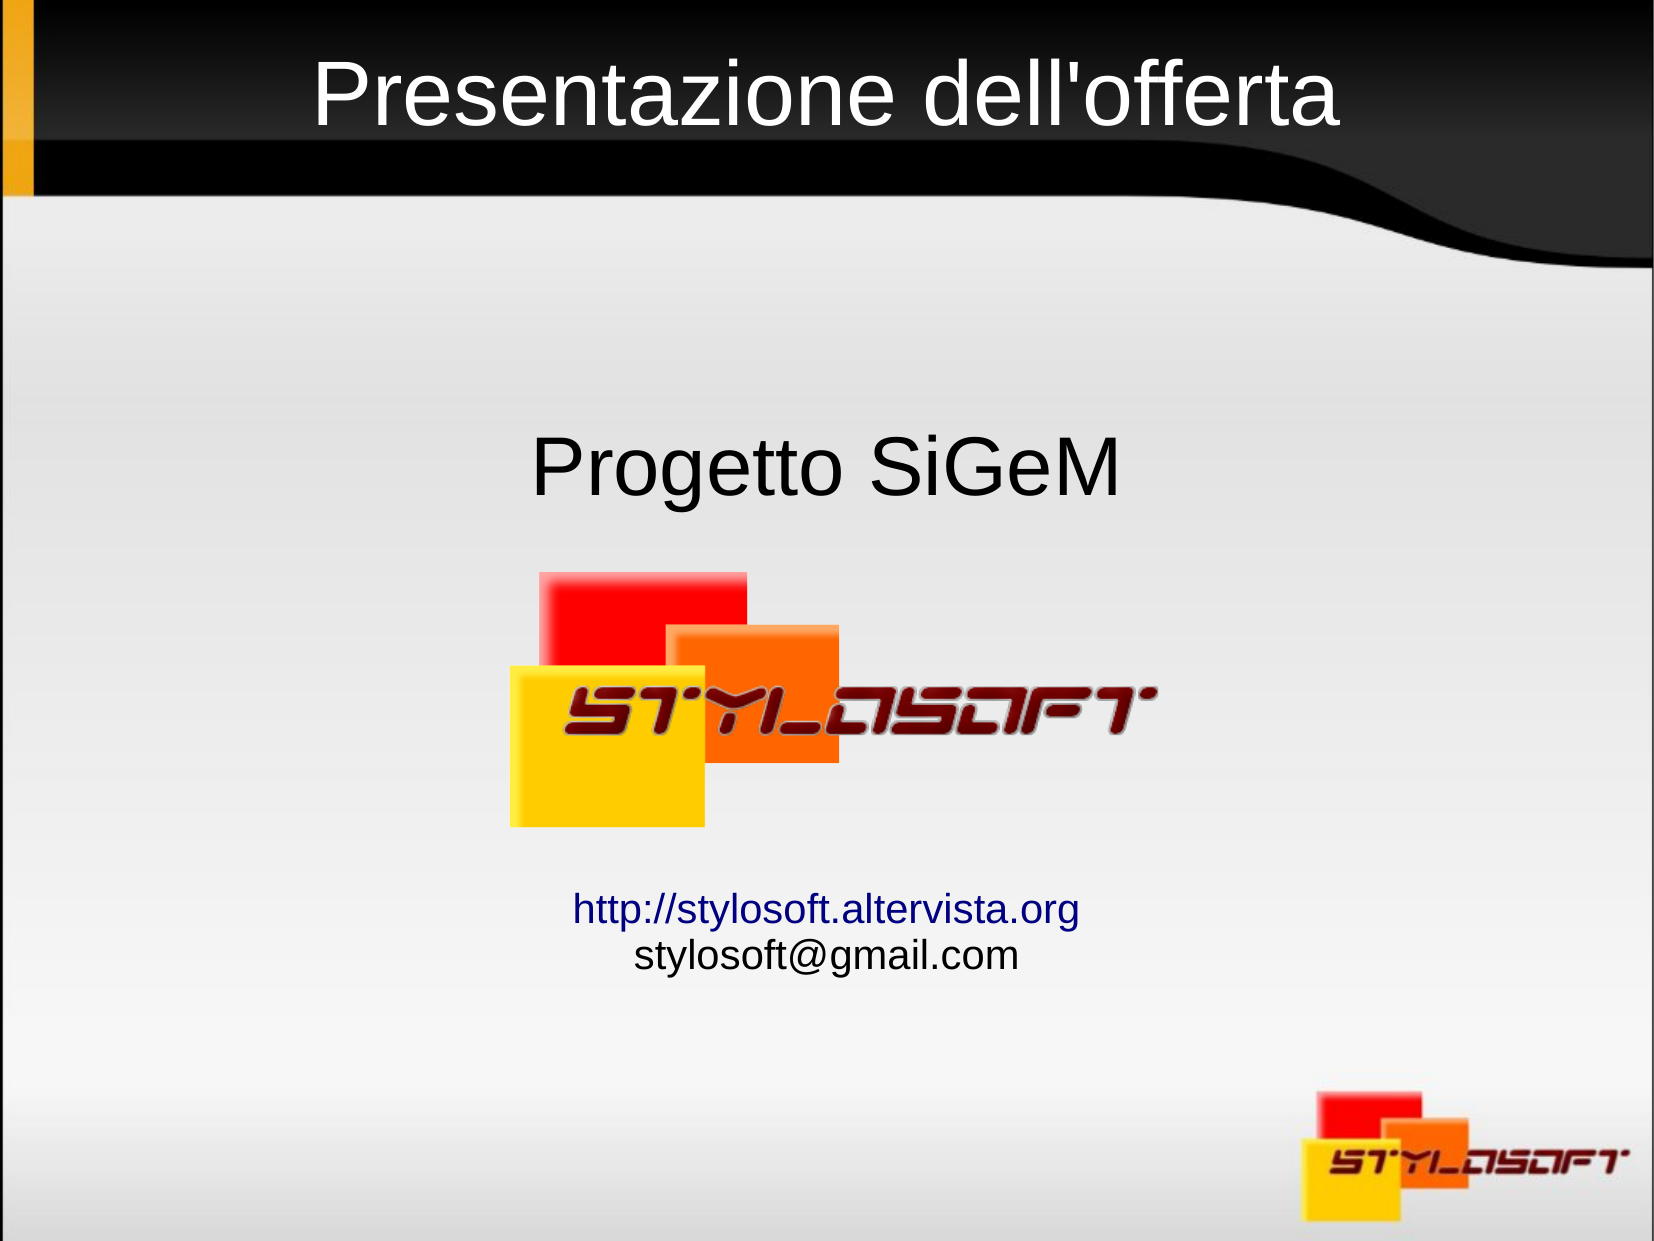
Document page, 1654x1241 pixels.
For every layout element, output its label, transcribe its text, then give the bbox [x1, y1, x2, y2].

picture [0, 0, 1654, 1241]
title Presentazione dell'offerta [82, 0, 1571, 198]
subtitle Progetto SiGeM http://stylosoft.altervista.org stylosoft@gmail.com [82, 290, 1571, 1109]
